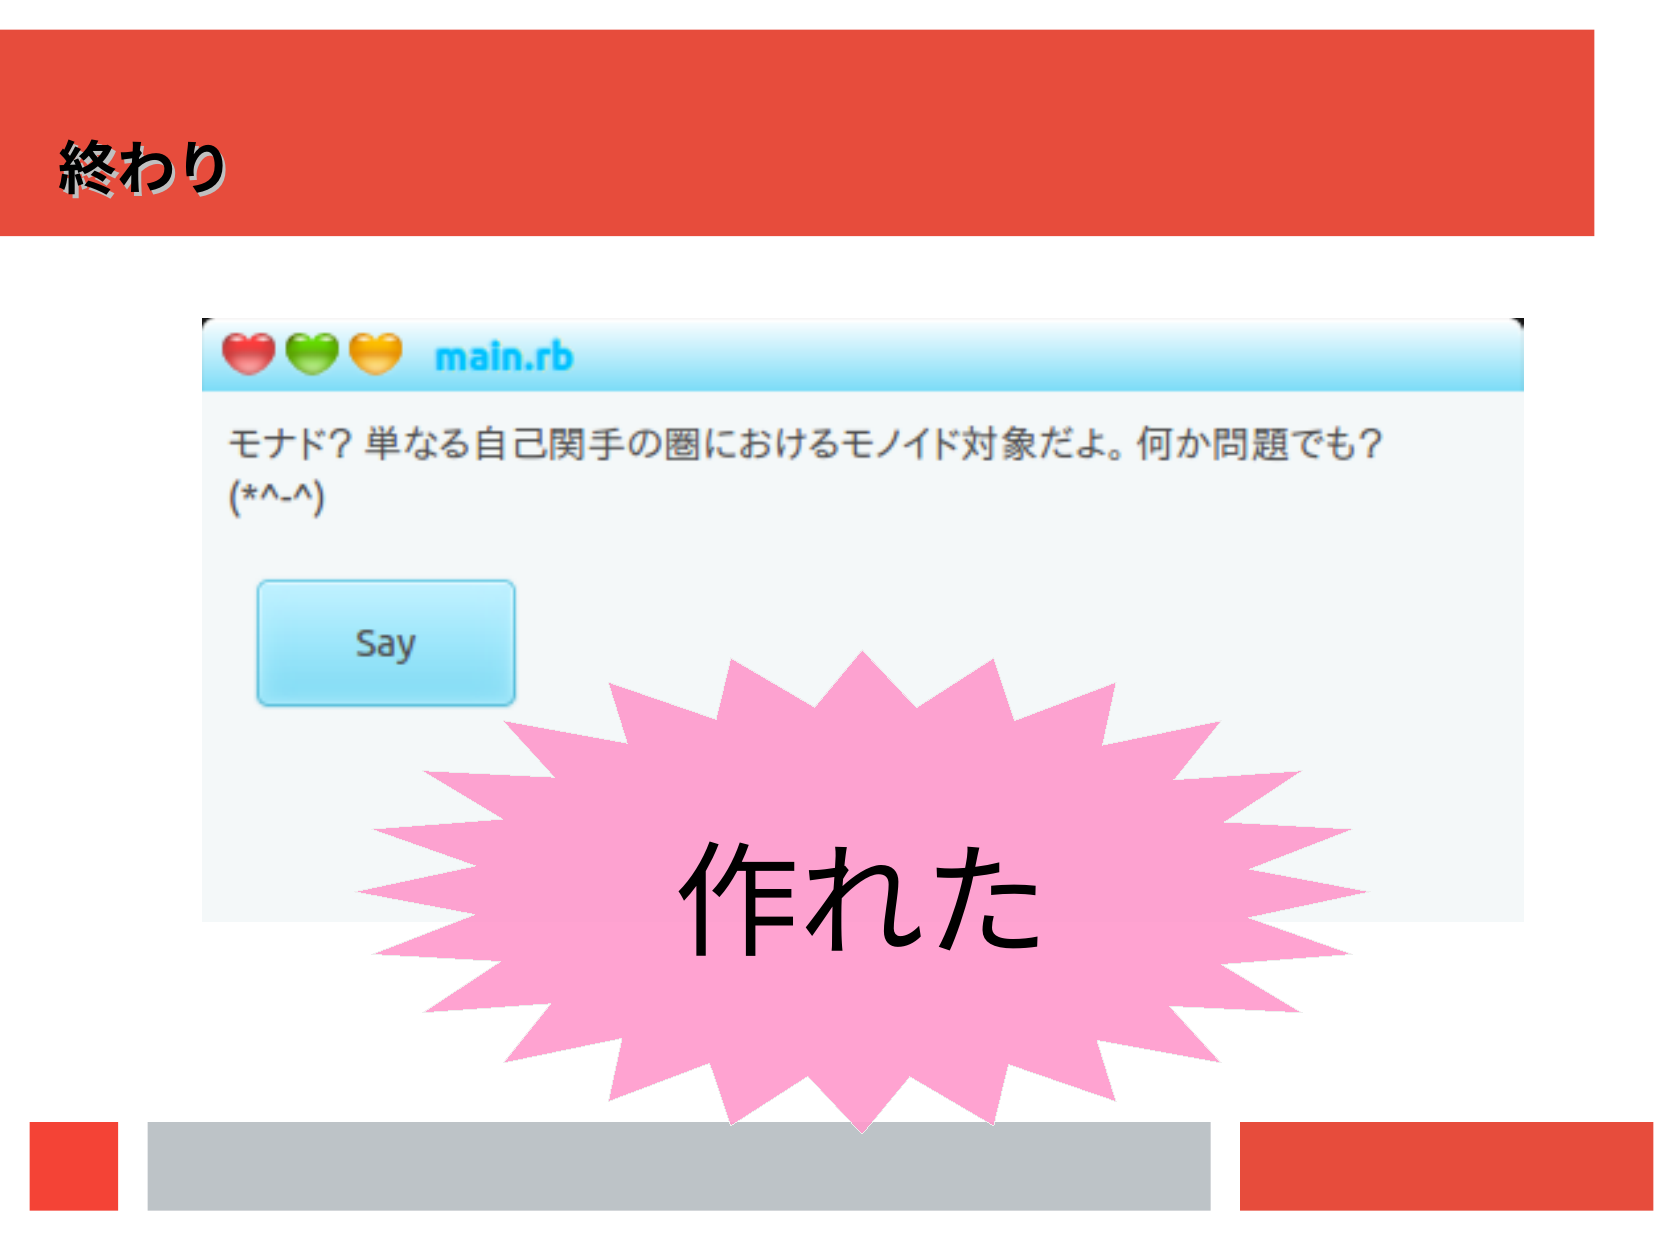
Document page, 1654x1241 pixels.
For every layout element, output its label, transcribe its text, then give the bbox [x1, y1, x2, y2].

picture [202, 318, 1524, 922]
text_box 作れた [354, 649, 1371, 1134]
title 終わり [59, 59, 1595, 207]
